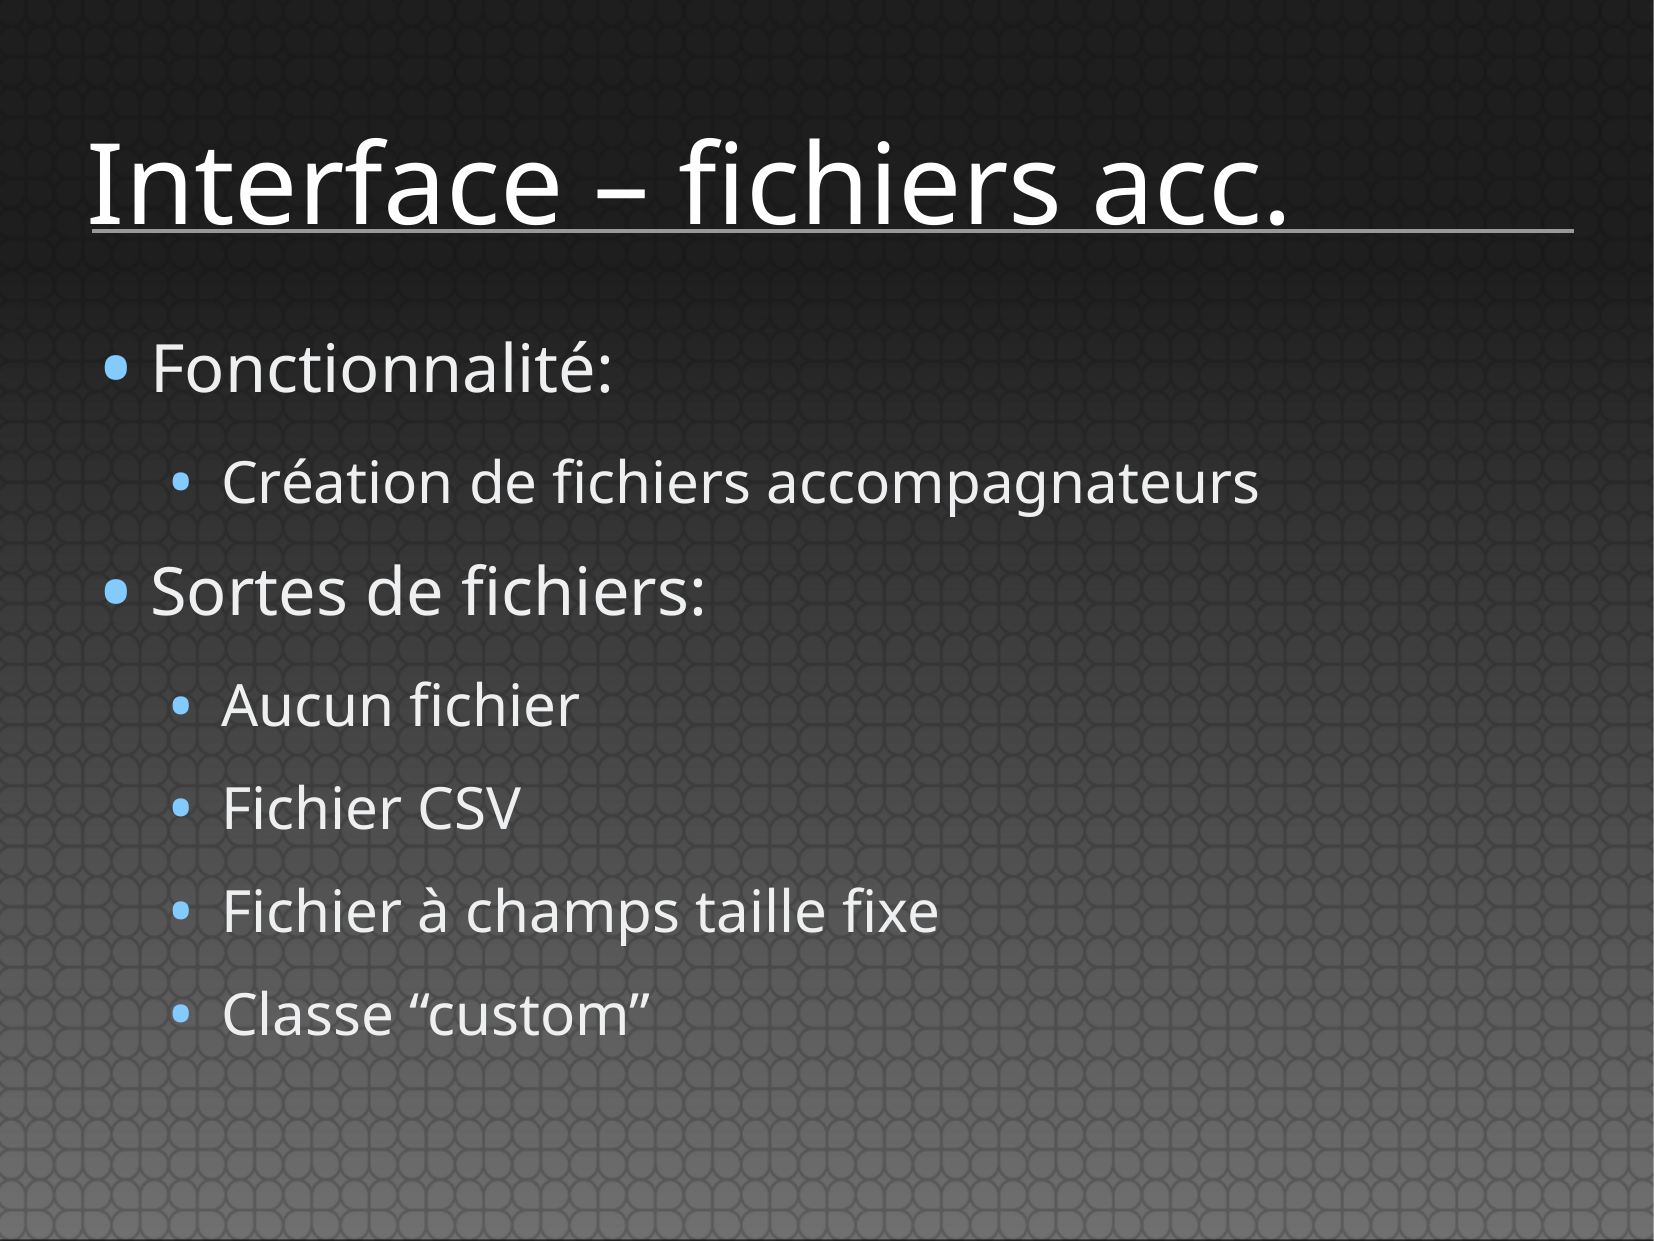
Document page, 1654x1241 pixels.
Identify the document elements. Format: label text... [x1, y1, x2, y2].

title Interface – fichiers acc. [86, 112, 1576, 249]
picture [0, 0, 1654, 1241]
list Fonctionnalité: Création de fichiers accompagnateurs Sortes de fichiers: Aucun fichier Fichier CSV Fichier à champs taille fixe Classe “custom” [79, 320, 1568, 1089]
